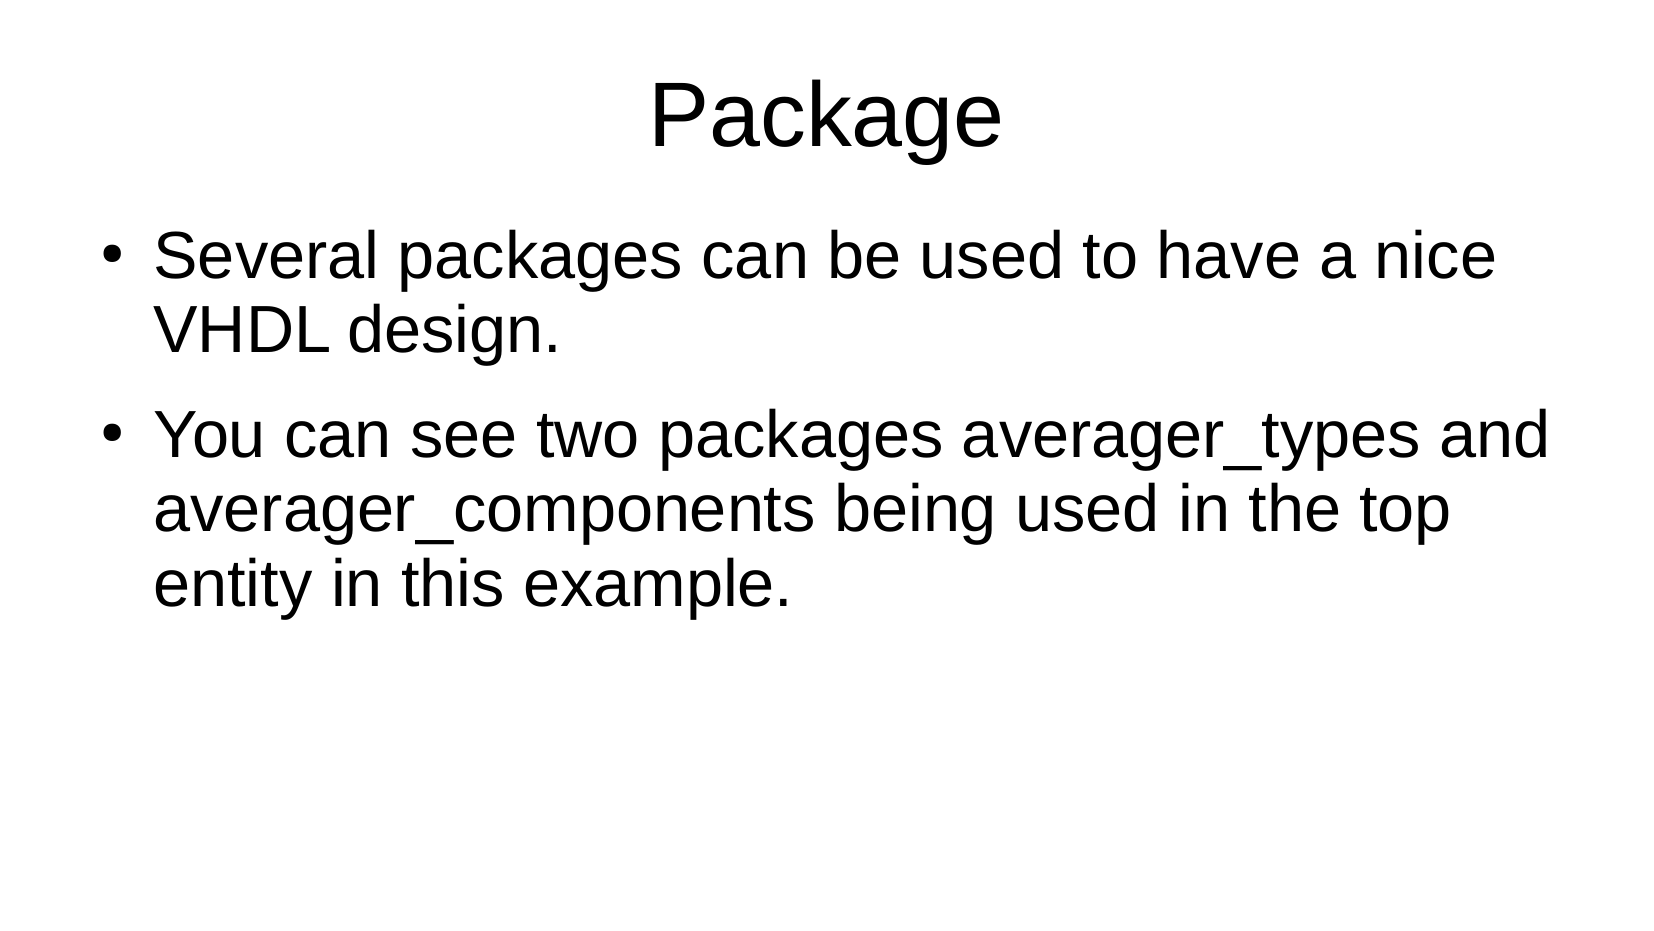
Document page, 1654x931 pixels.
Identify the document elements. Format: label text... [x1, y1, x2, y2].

list Several packages can be used to have a nice VHDL design. You can see two packages averager_types and averager_components being used in the top entity in this example. [82, 217, 1571, 758]
title Package [82, 37, 1571, 193]
